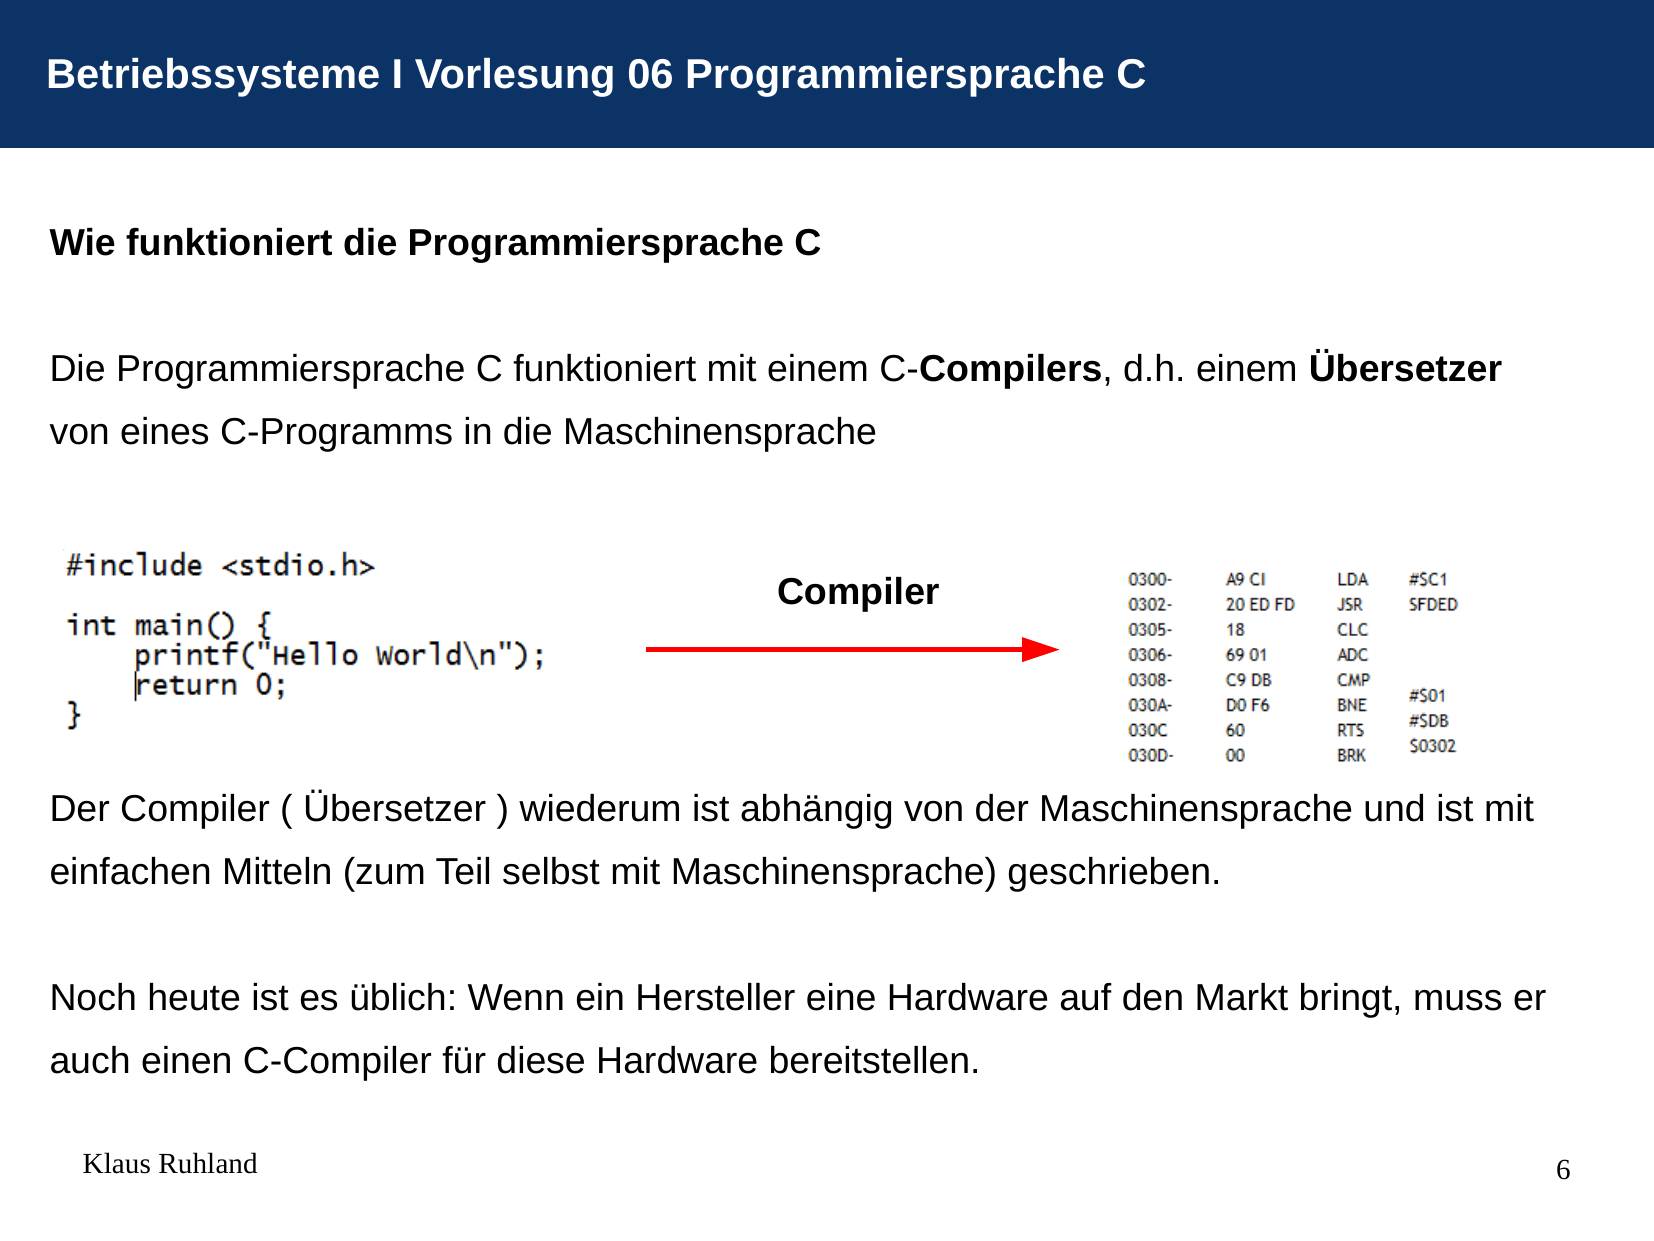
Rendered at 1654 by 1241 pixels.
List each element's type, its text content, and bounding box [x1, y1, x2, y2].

text_box Wie funktioniert die Programmiersprache C Die Programmiersprache C funktioniert mit einem C-Compilers, d.h. einem Übersetzer von eines C-Programms in die Maschinensprache Der Compiler ( Übersetzer ) wiederum ist abhängig von der Maschinensprache und ist mit einfachen Mitteln (zum Teil selbst mit Maschinensprache) geschrieben. Noch heute ist es üblich: Wenn ein Hersteller eine Hardware auf den Markt bringt, muss er auch einen C-Compiler für diese Hardware bereitstellen. [34, 192, 1571, 1090]
text_box Compiler [762, 563, 955, 622]
picture [1118, 559, 1477, 768]
picture [63, 549, 558, 739]
